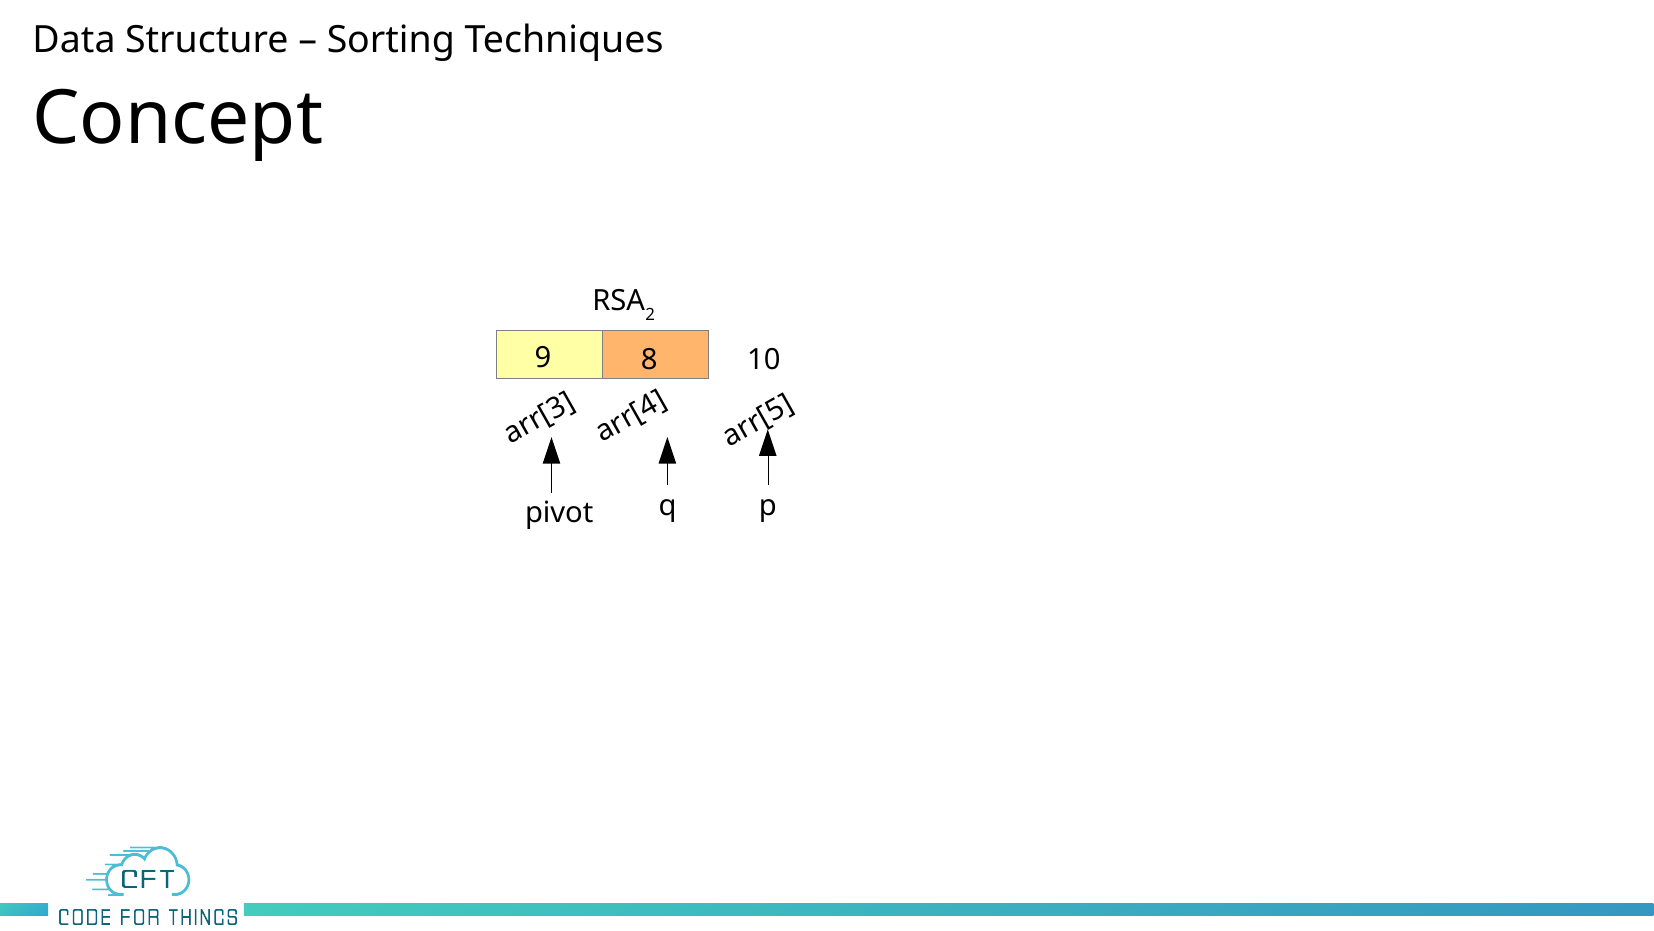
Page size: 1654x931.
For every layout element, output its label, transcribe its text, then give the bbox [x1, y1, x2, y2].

text_box arr[3] [478, 361, 601, 470]
text_box [675, 330, 709, 379]
text_box q [643, 477, 692, 527]
text_box 10 [732, 330, 800, 380]
text_box 8 [626, 330, 675, 380]
text_box 9 [519, 328, 568, 379]
text_box arr[4] [569, 373, 697, 468]
text_box arr[5] [696, 365, 824, 473]
text_box RSA2 [577, 271, 678, 328]
title Data Structure – Sorting Techniques Concept [32, 12, 1184, 166]
text_box [568, 330, 626, 379]
picture [59, 846, 237, 925]
text_box [496, 330, 519, 379]
text_box p [744, 476, 793, 526]
text_box pivot [510, 484, 614, 534]
